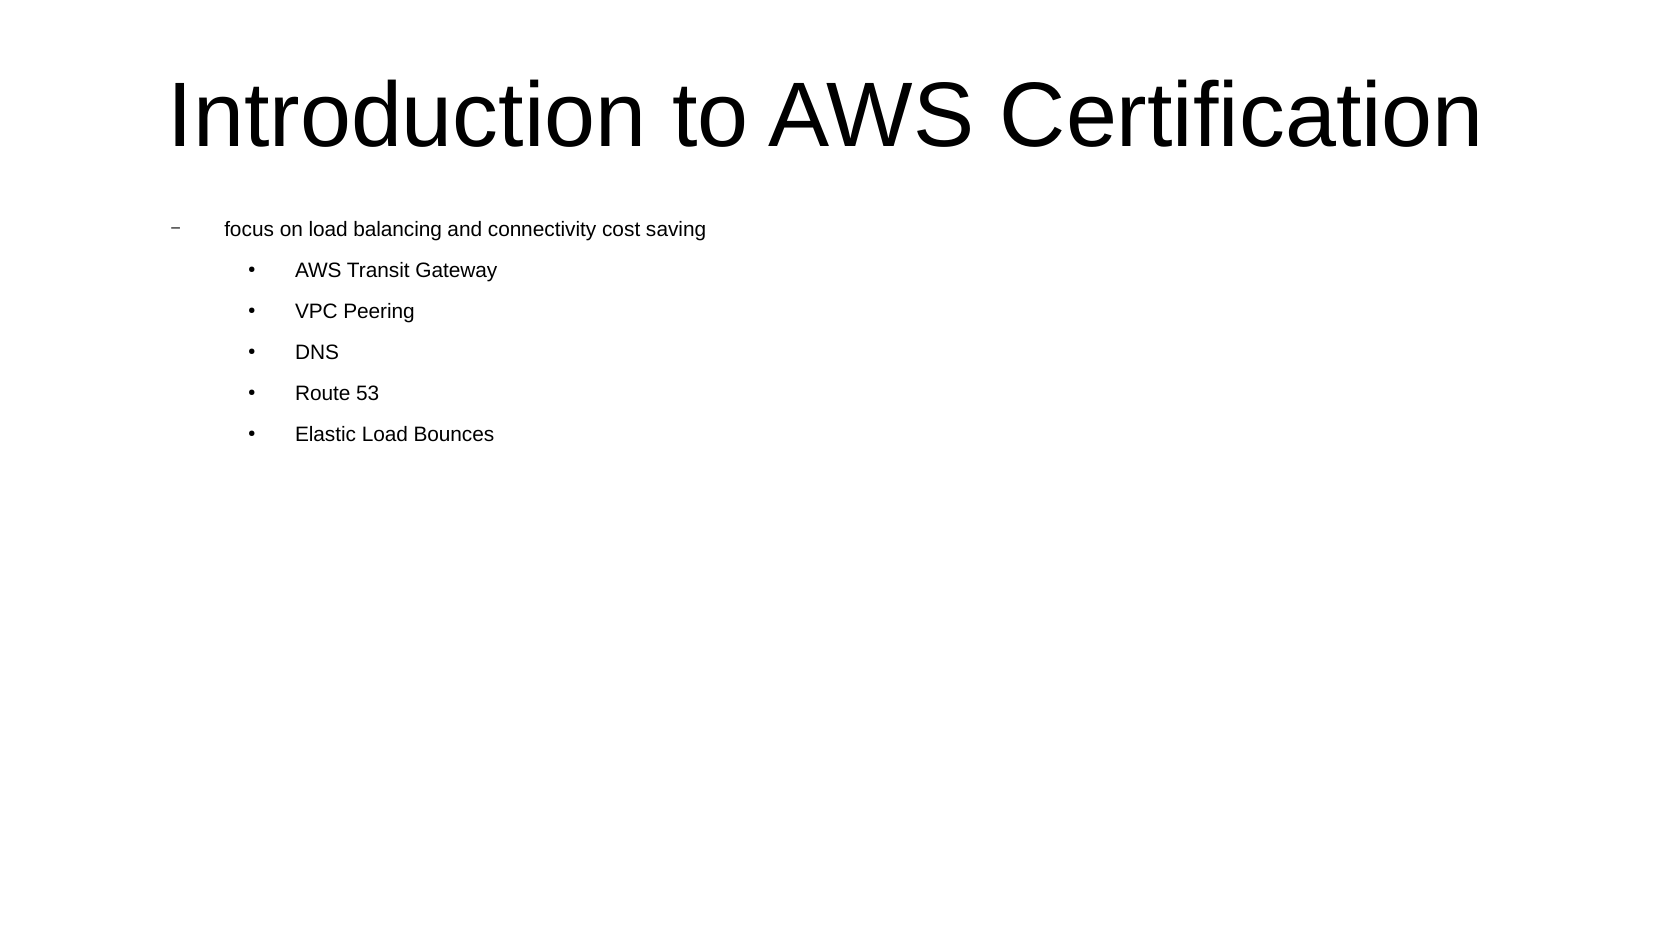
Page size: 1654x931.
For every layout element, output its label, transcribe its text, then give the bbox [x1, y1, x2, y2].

title Introduction to AWS Certification [82, 37, 1571, 193]
list focus on load balancing and connectivity cost saving AWS Transit Gateway VPC Peering DNS Route 53 Elastic Load Bounces [82, 217, 1571, 901]
